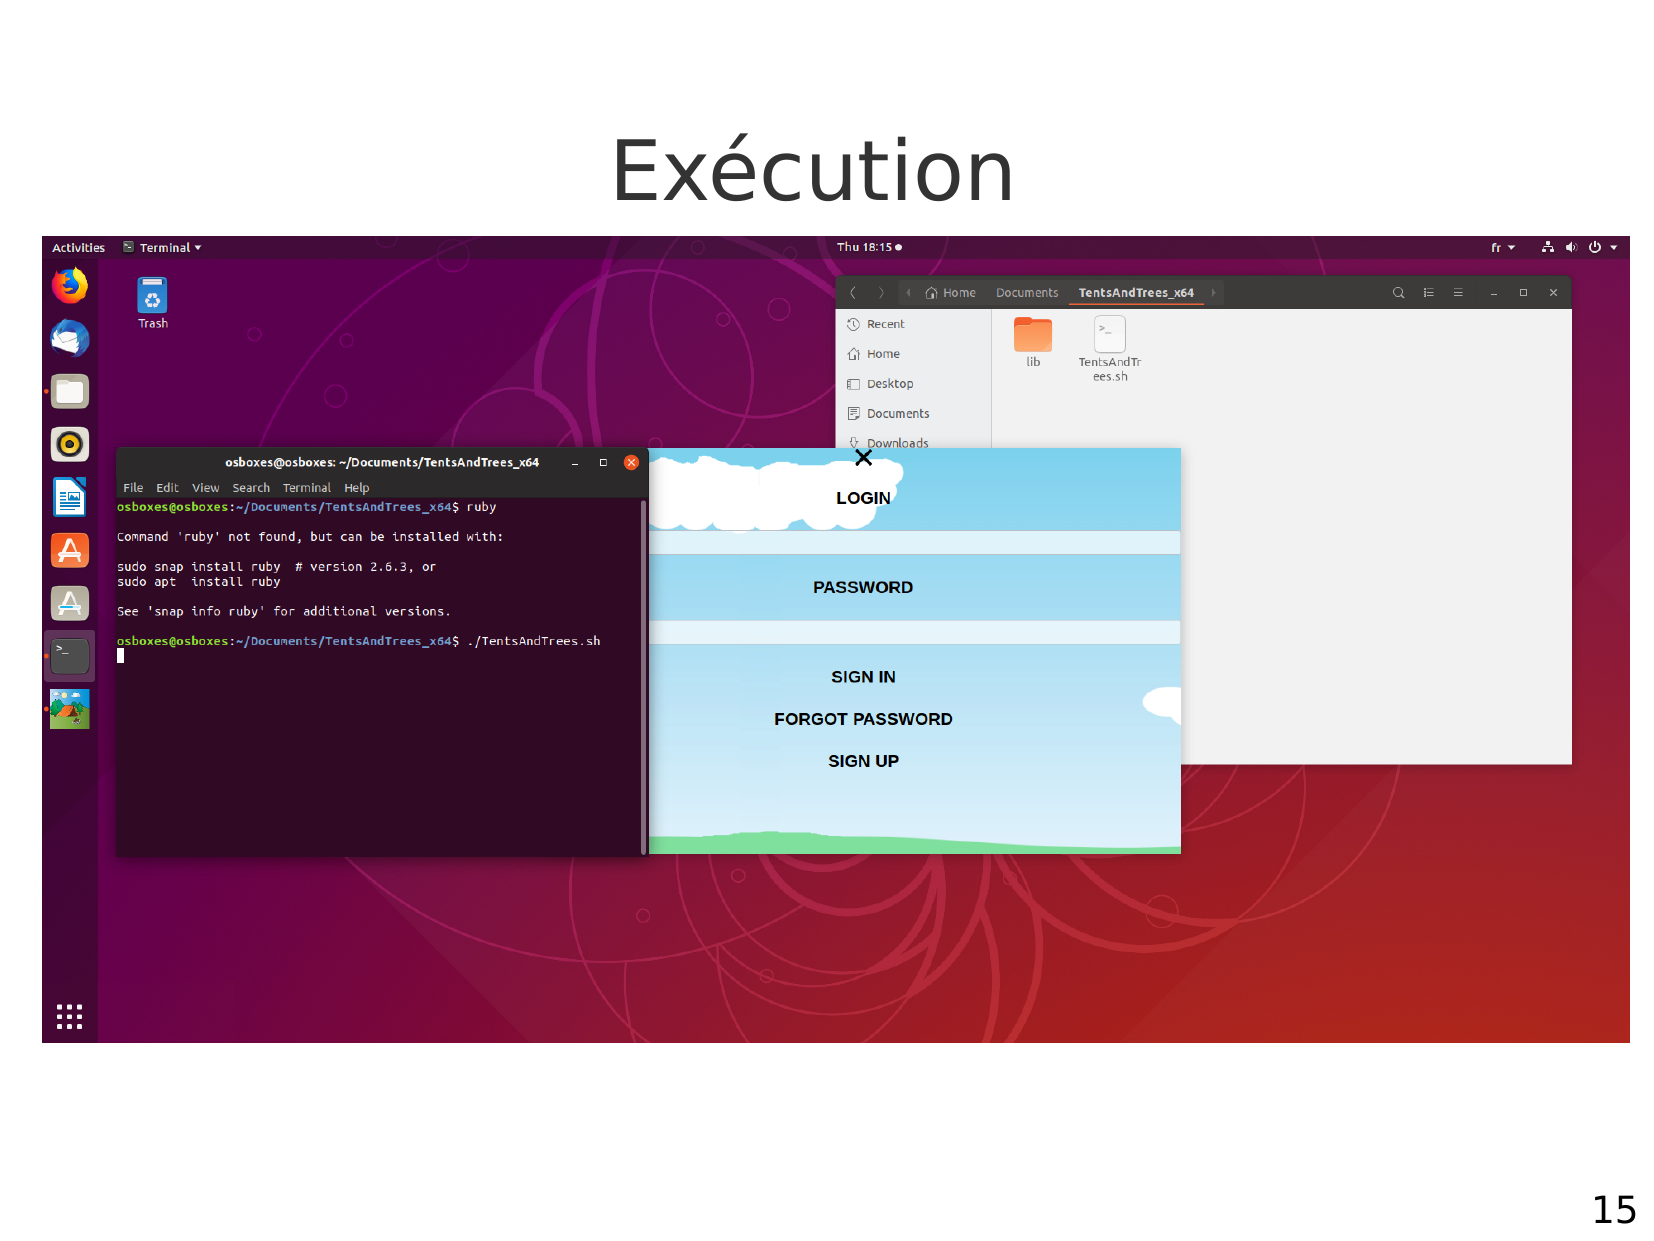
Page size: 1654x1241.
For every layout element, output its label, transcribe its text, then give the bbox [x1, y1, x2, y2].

text_box 15 [1576, 1181, 1654, 1240]
picture [42, 236, 1630, 1043]
title Exécution [114, 73, 1539, 236]
